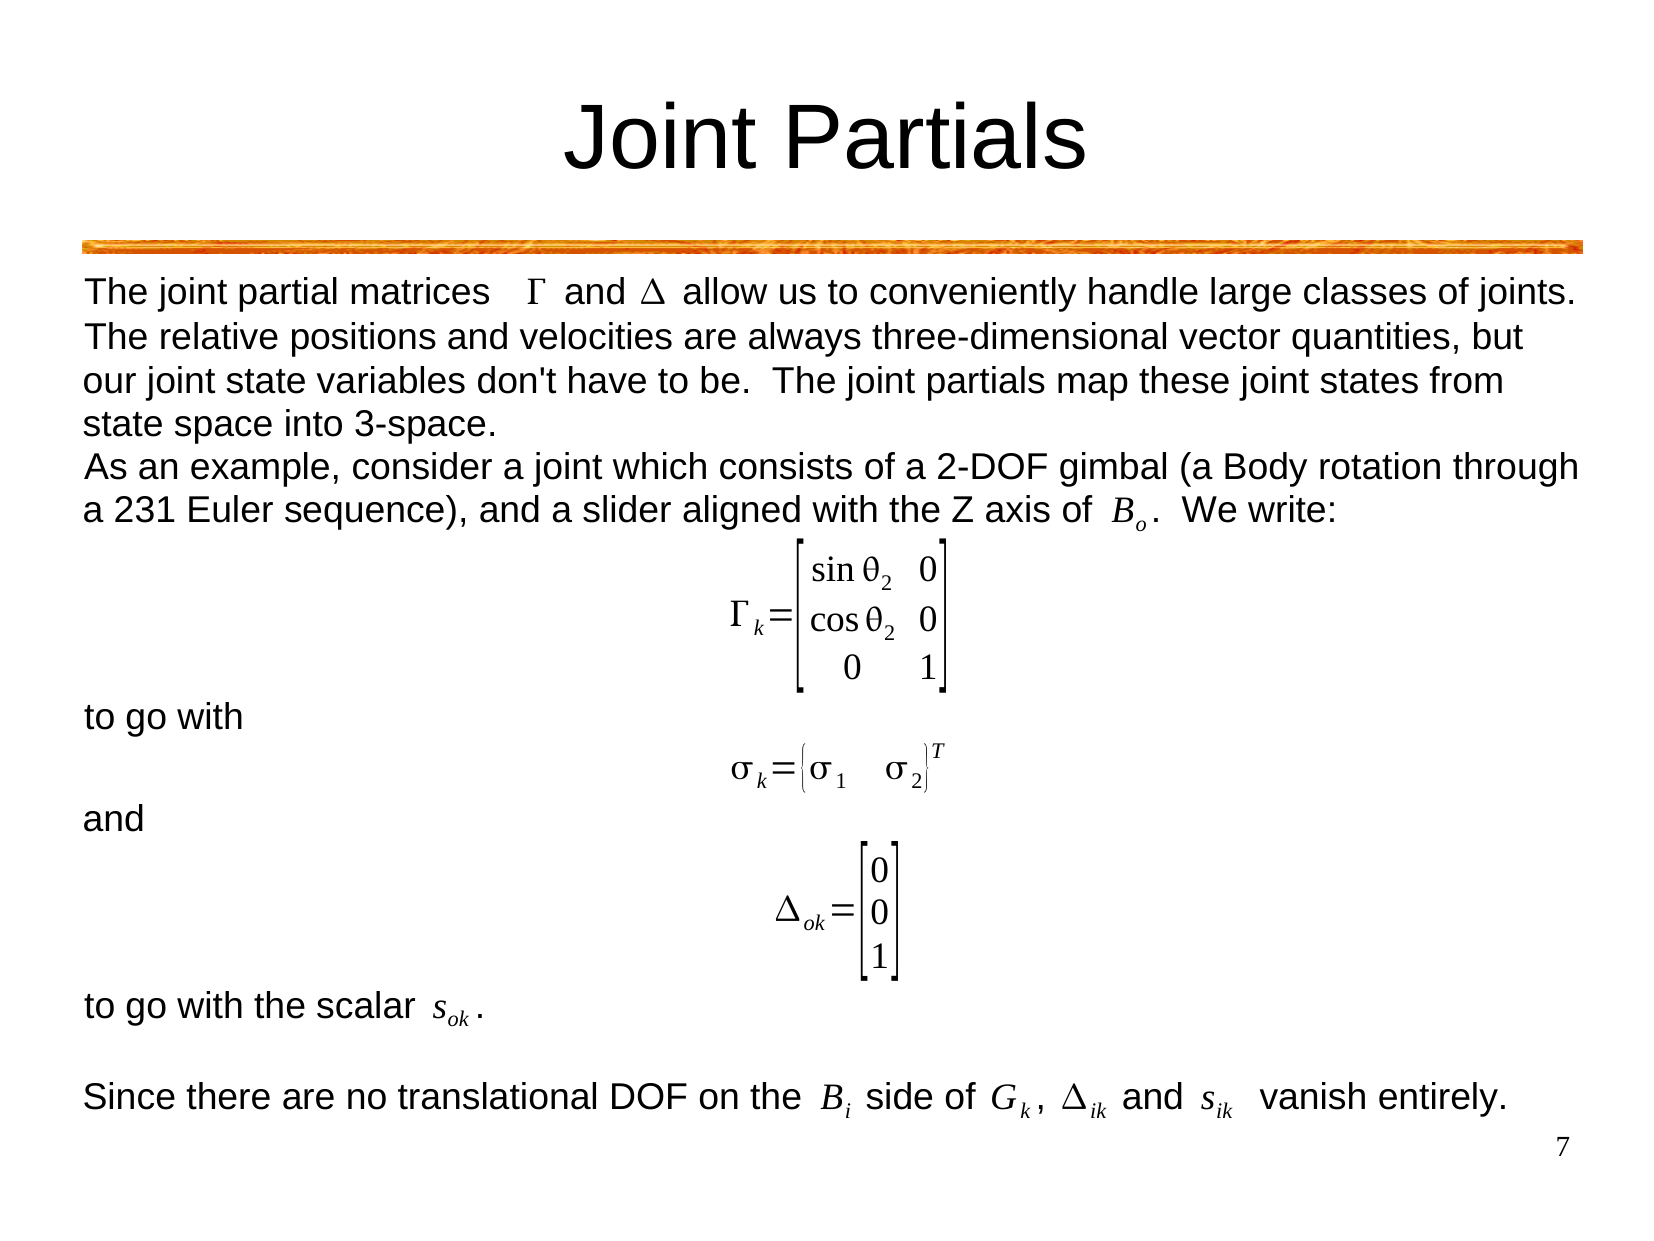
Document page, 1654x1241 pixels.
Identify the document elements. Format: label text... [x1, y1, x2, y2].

chart [76, 269, 1600, 1123]
picture [82, 240, 1583, 254]
title Joint Partials [82, 56, 1571, 218]
